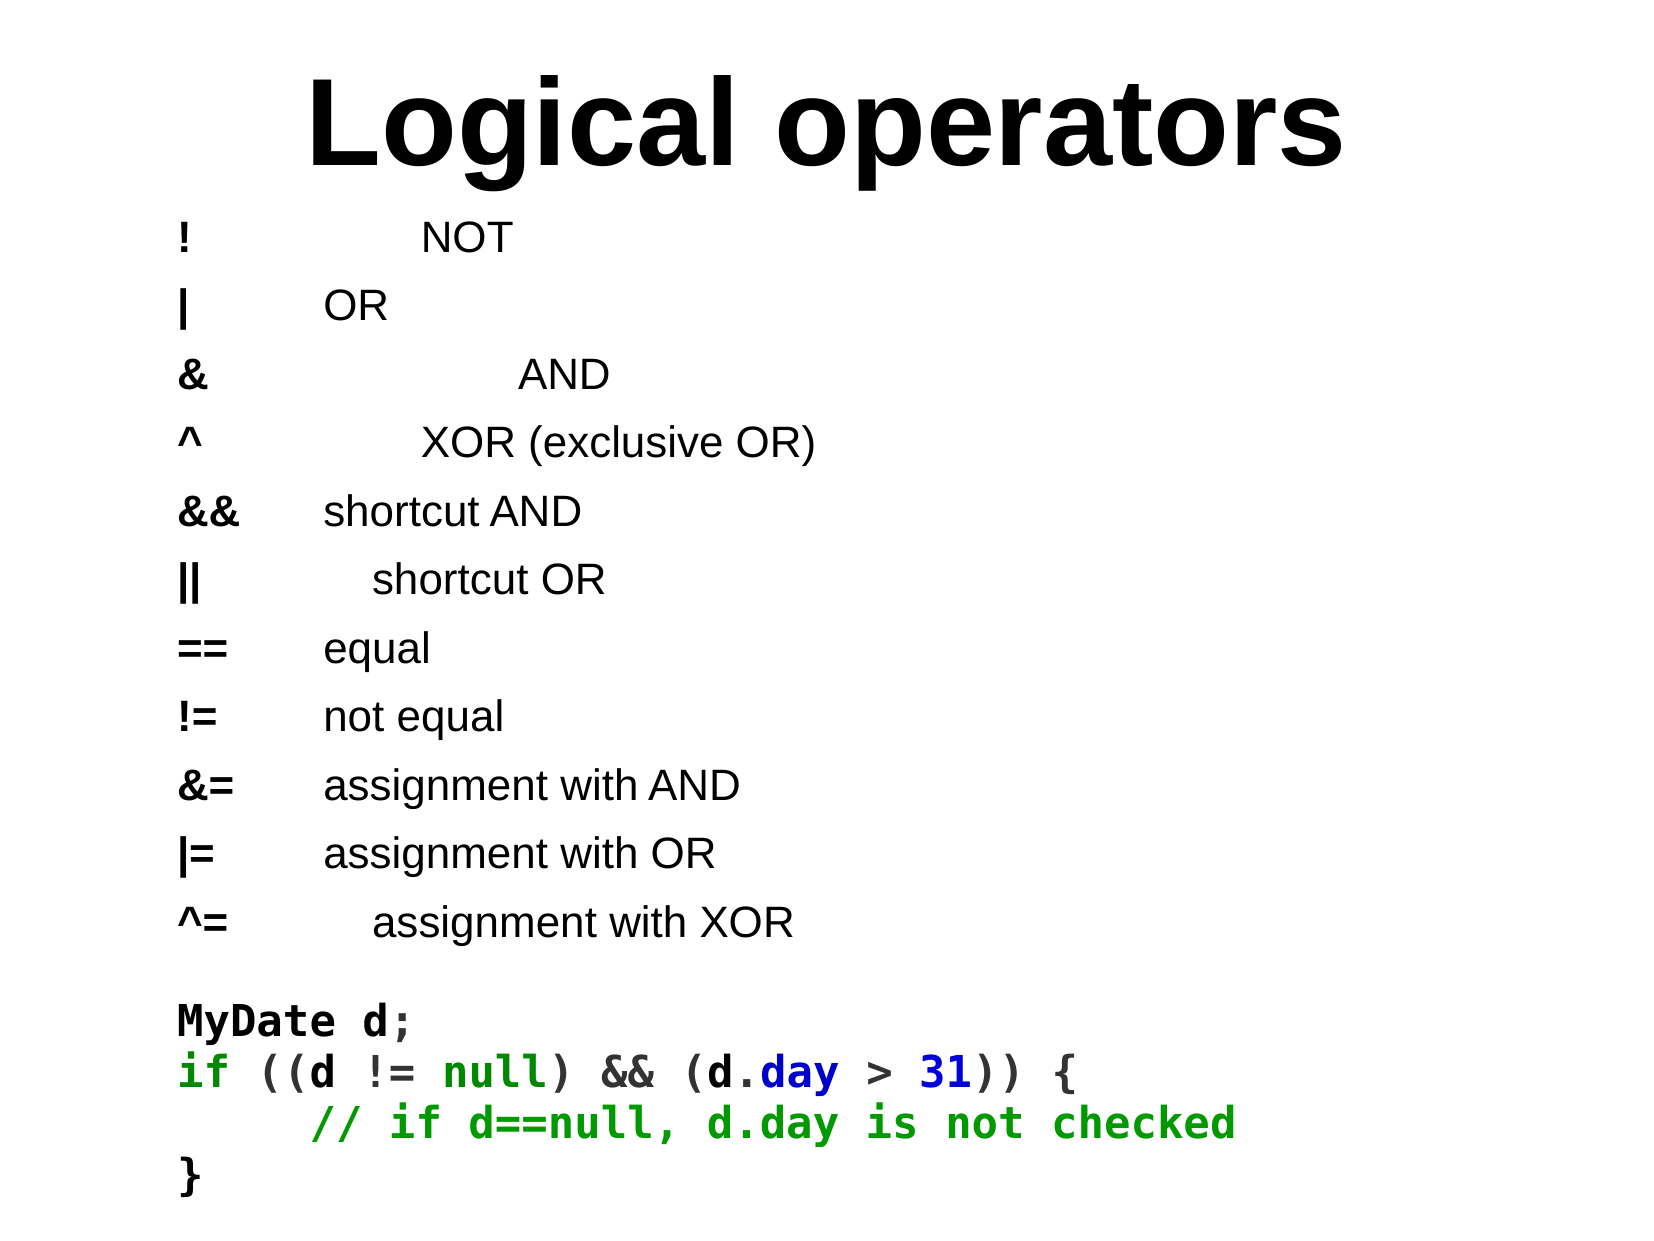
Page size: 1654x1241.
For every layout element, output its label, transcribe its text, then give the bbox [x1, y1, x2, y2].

list ! NOT | OR & AND ^ XOR (exclusive OR) && shortcut AND || shortcut OR == equal != not equal &= assignment with AND |= assignment with OR ^= assignment with XOR MyDate d; if ((d != null) && (d.day > 31)) { // if d==null, d.day is not checked } [177, 212, 1619, 1217]
title Logical operators [82, 49, 1571, 196]
